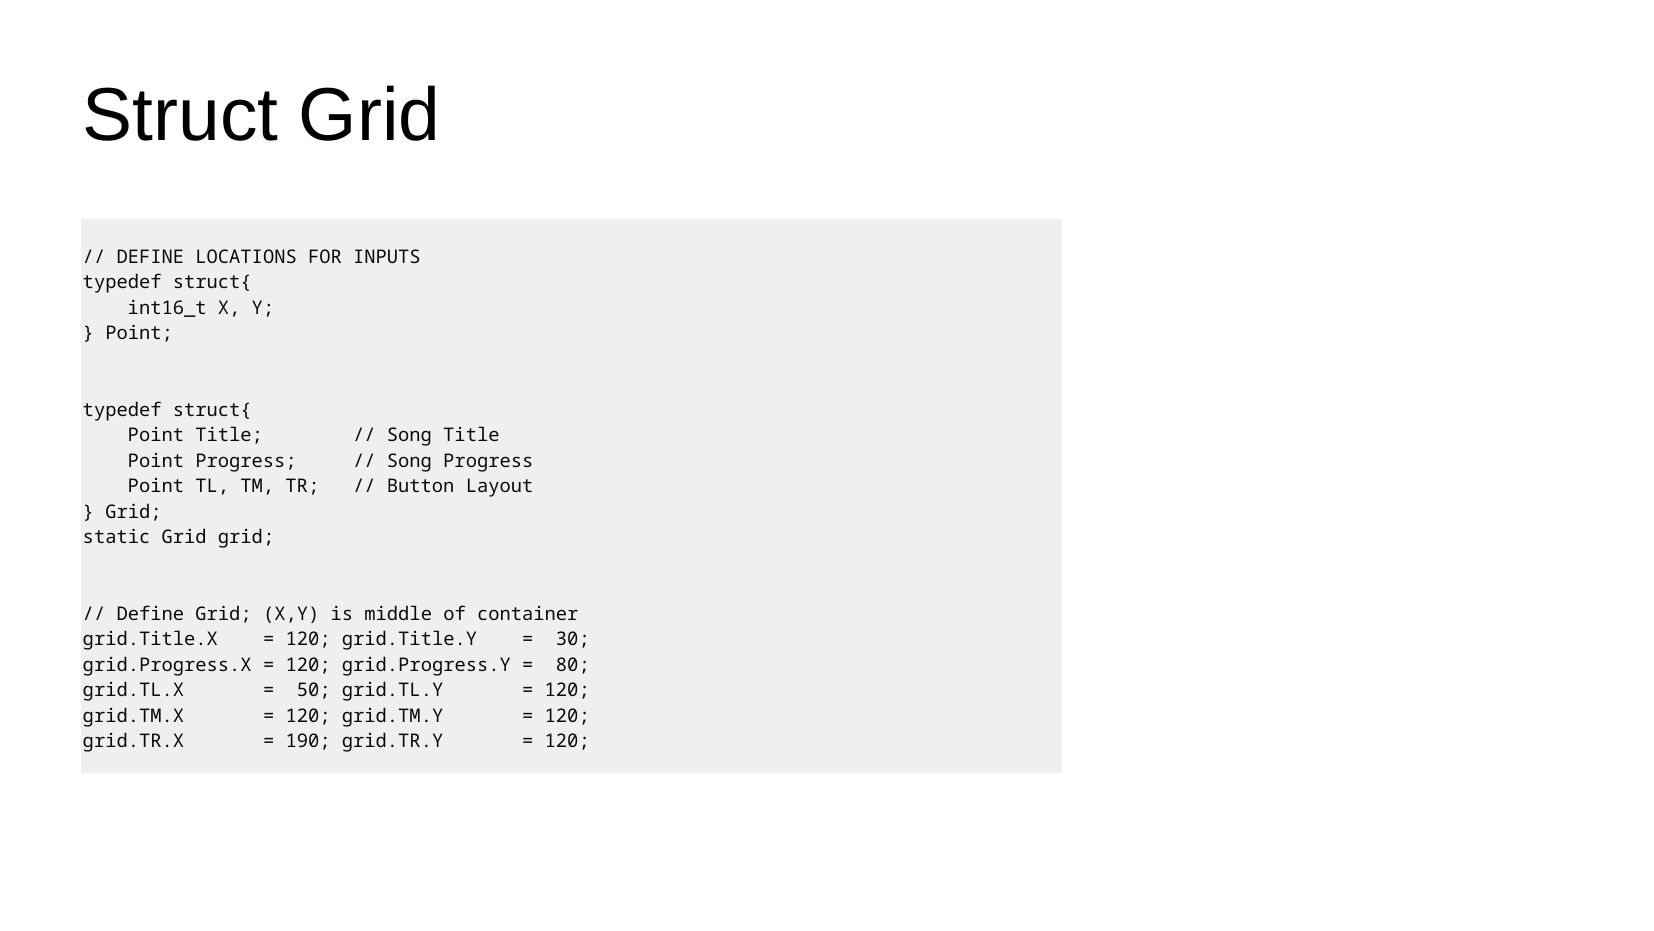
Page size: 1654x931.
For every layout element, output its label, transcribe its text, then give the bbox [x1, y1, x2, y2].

list // DEFINE LOCATIONS FOR INPUTS typedef struct{ int16_t X, Y; } Point; typedef struct{ Point Title; // Song Title Point Progress; // Song Progress Point TL, TM, TR; // Button Layout } Grid; static Grid grid; // Define Grid; (X,Y) is middle of container grid.Title.X = 120; grid.Title.Y = 30; grid.Progress.X = 120; grid.Progress.Y = 80; grid.TL.X = 50; grid.TL.Y = 120; grid.TM.X = 120; grid.TM.Y = 120; grid.TR.X = 190; grid.TR.Y = 120; [82, 217, 1571, 758]
text_box [80, 218, 1063, 774]
title Struct Grid [82, 37, 1571, 193]
